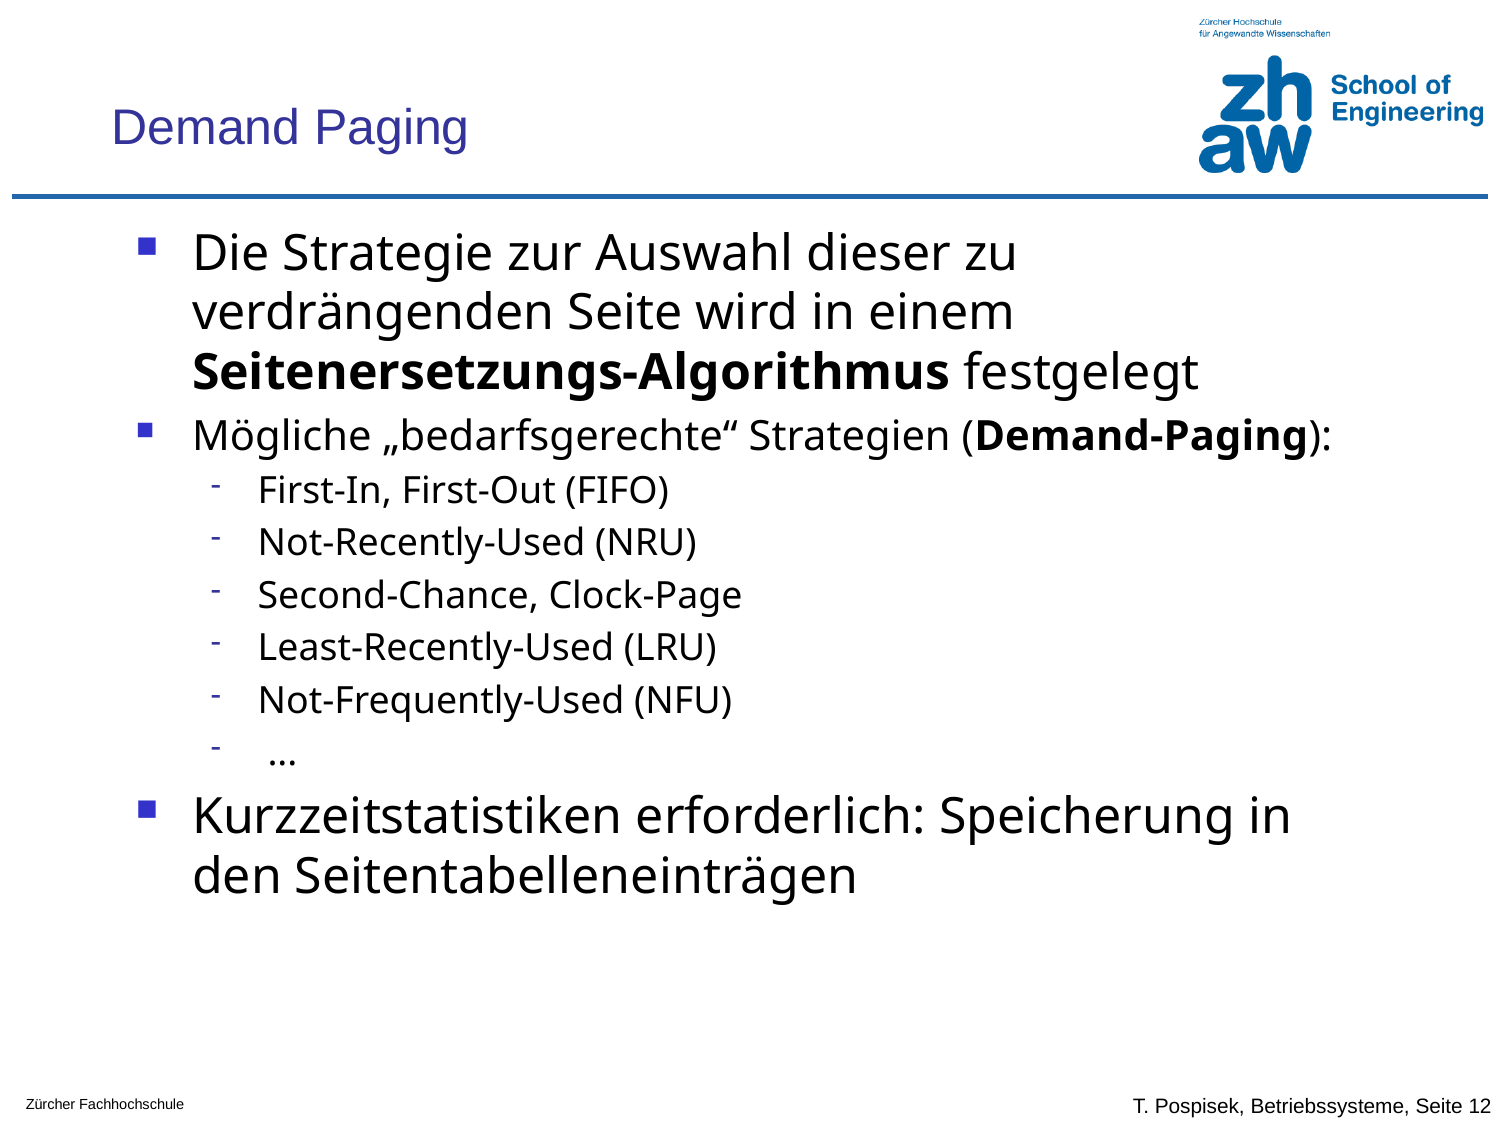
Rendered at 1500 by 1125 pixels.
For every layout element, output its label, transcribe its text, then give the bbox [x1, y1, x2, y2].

picture [1199, 19, 1483, 173]
title Demand Paging [96, 50, 1375, 163]
list Die Strategie zur Auswahl dieser zu verdrängenden Seite wird in einem Seitenersetzungs-Algorithmus festgelegt Mögliche „bedarfsgerechte“ Strategien (Demand-Paging): First-In, First-Out (FIFO) Not-Recently-Used (NRU) Second-Chance, Clock-Page Least-Recently-Used (LRU) Not-Frequently-Used (NFU) ... Kurzzeitstatistiken erforderlich: Speicherung in den Seitentabelleneinträgen [120, 212, 1375, 1000]
